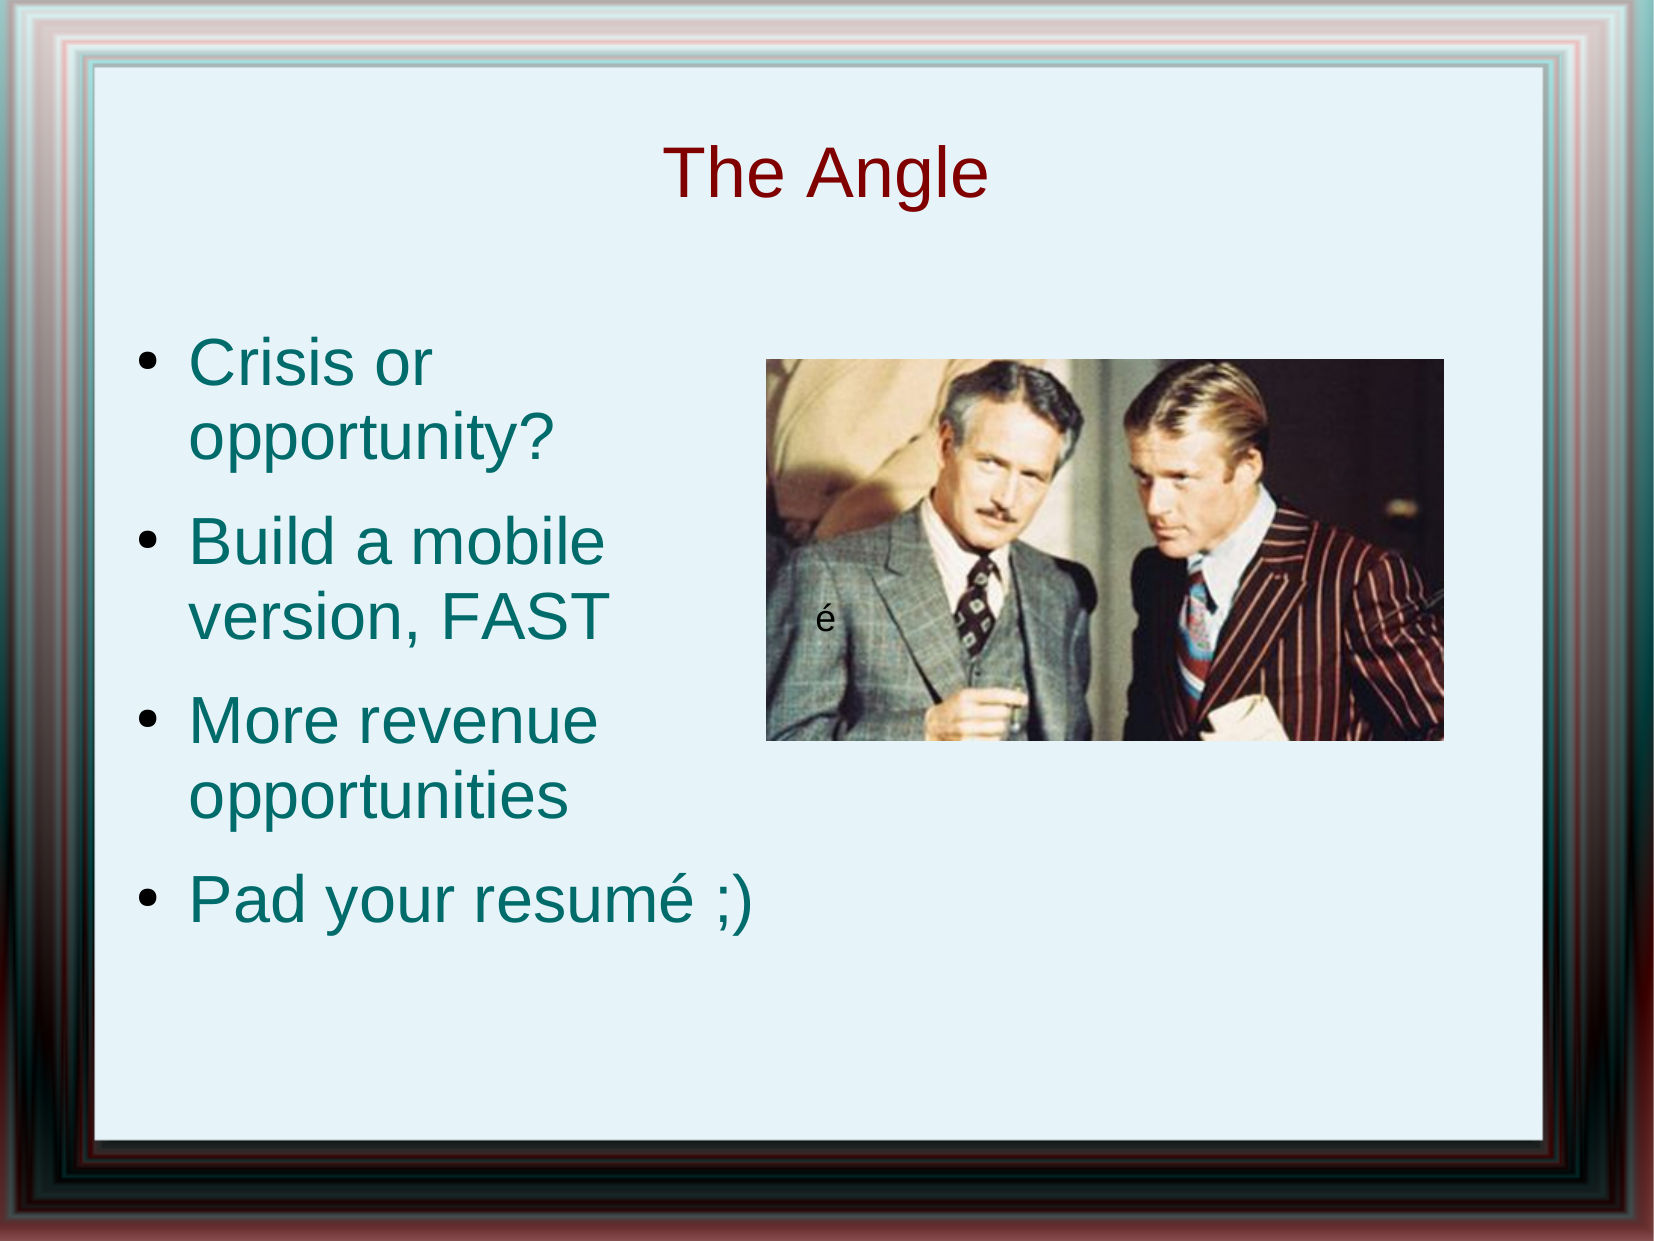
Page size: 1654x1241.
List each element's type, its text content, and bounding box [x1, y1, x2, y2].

title The Angle [118, 88, 1536, 257]
text_box é [800, 590, 852, 648]
picture [0, 0, 1654, 1241]
list Crisis or opportunity? Build a mobile version, FAST More revenue opportunities Pad your resumé ;) [118, 324, 796, 1045]
